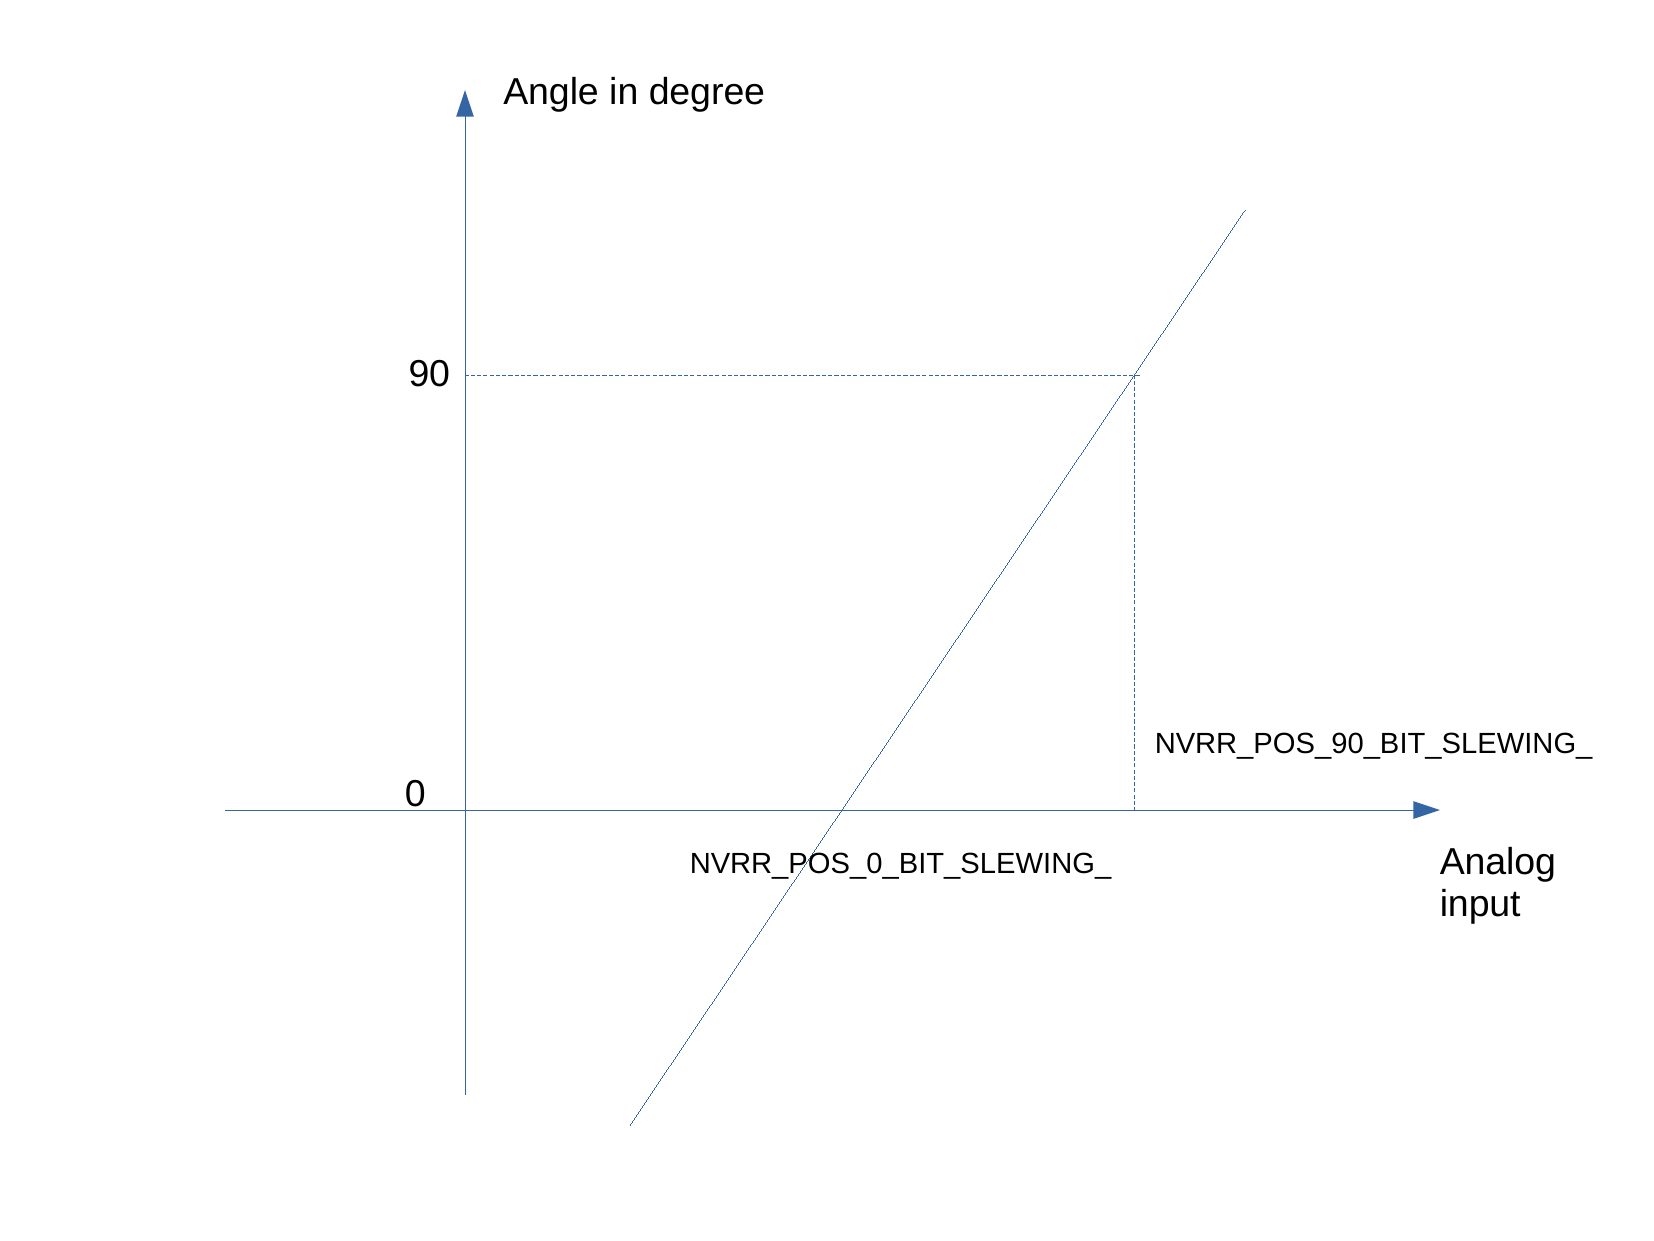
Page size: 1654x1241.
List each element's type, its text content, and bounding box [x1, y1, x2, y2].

text_box 0 [390, 765, 441, 852]
text_box NVRR_POS_0_BIT_SLEWING_ [675, 840, 1128, 888]
text_box 90 [393, 345, 466, 402]
text_box Analog input [1425, 833, 1571, 946]
text_box NVRR_POS_90_BIT_SLEWING_ [1140, 720, 1609, 768]
text_box Angle in degree [488, 63, 781, 121]
